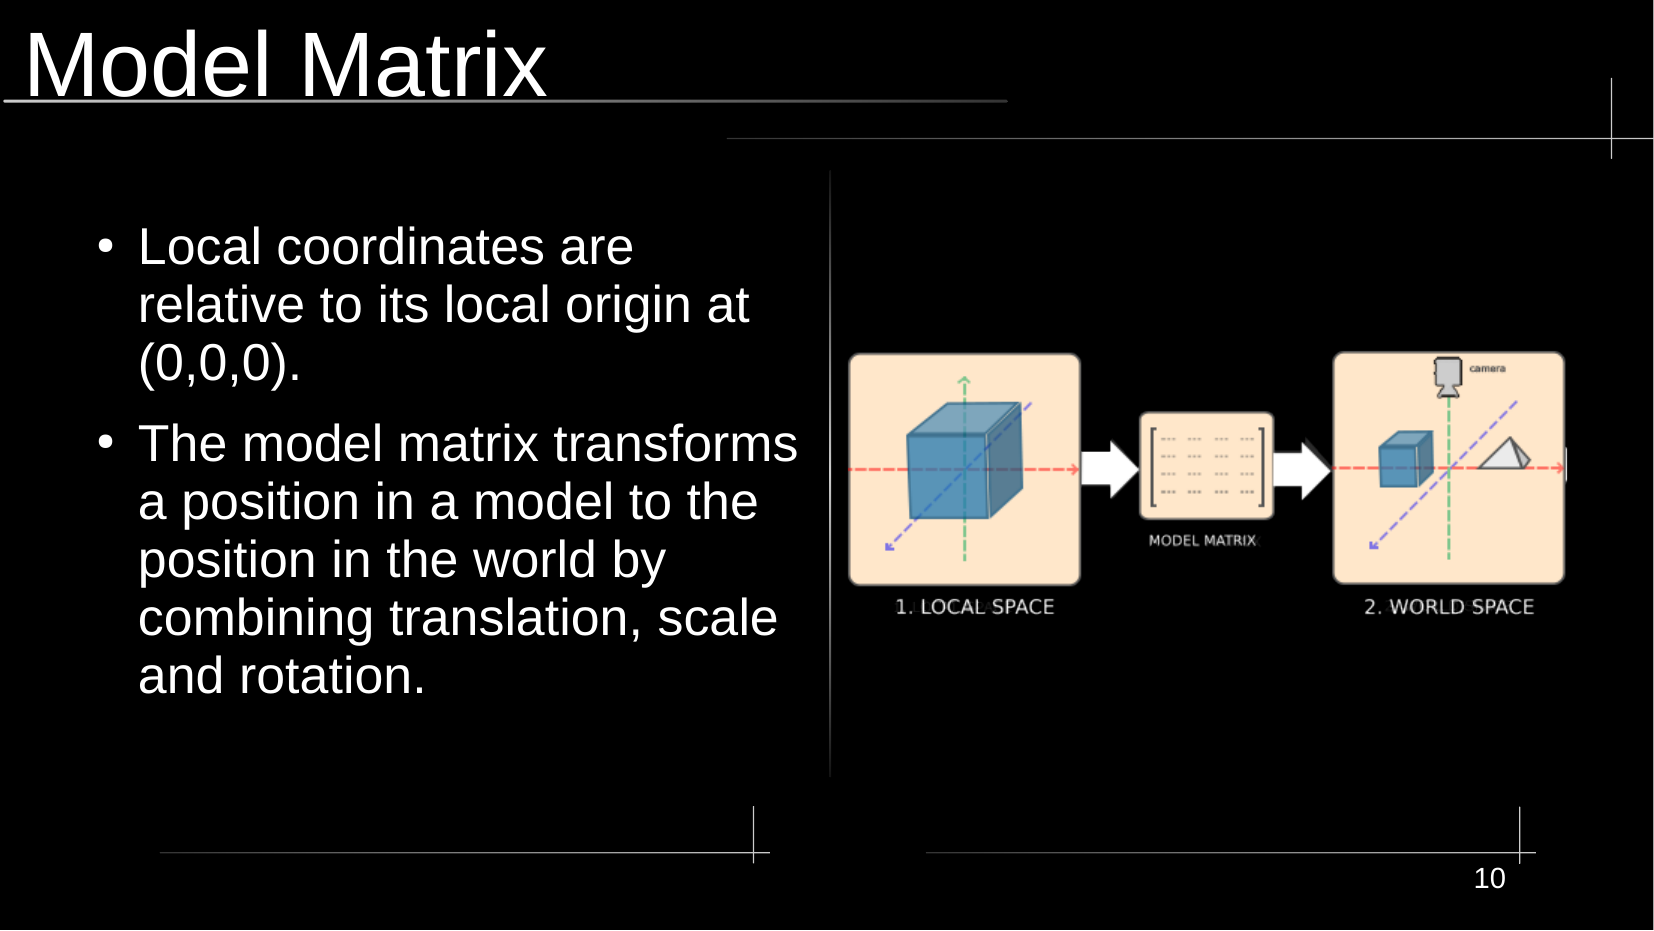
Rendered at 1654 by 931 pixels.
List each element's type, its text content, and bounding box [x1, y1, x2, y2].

picture [845, 342, 1572, 632]
title Model Matrix [23, 11, 1589, 119]
list Local coordinates are relative to its local origin at (0,0,0). The model matrix transforms a position in a model to the position in the world by combining translation, scale and rotation. [82, 217, 809, 758]
